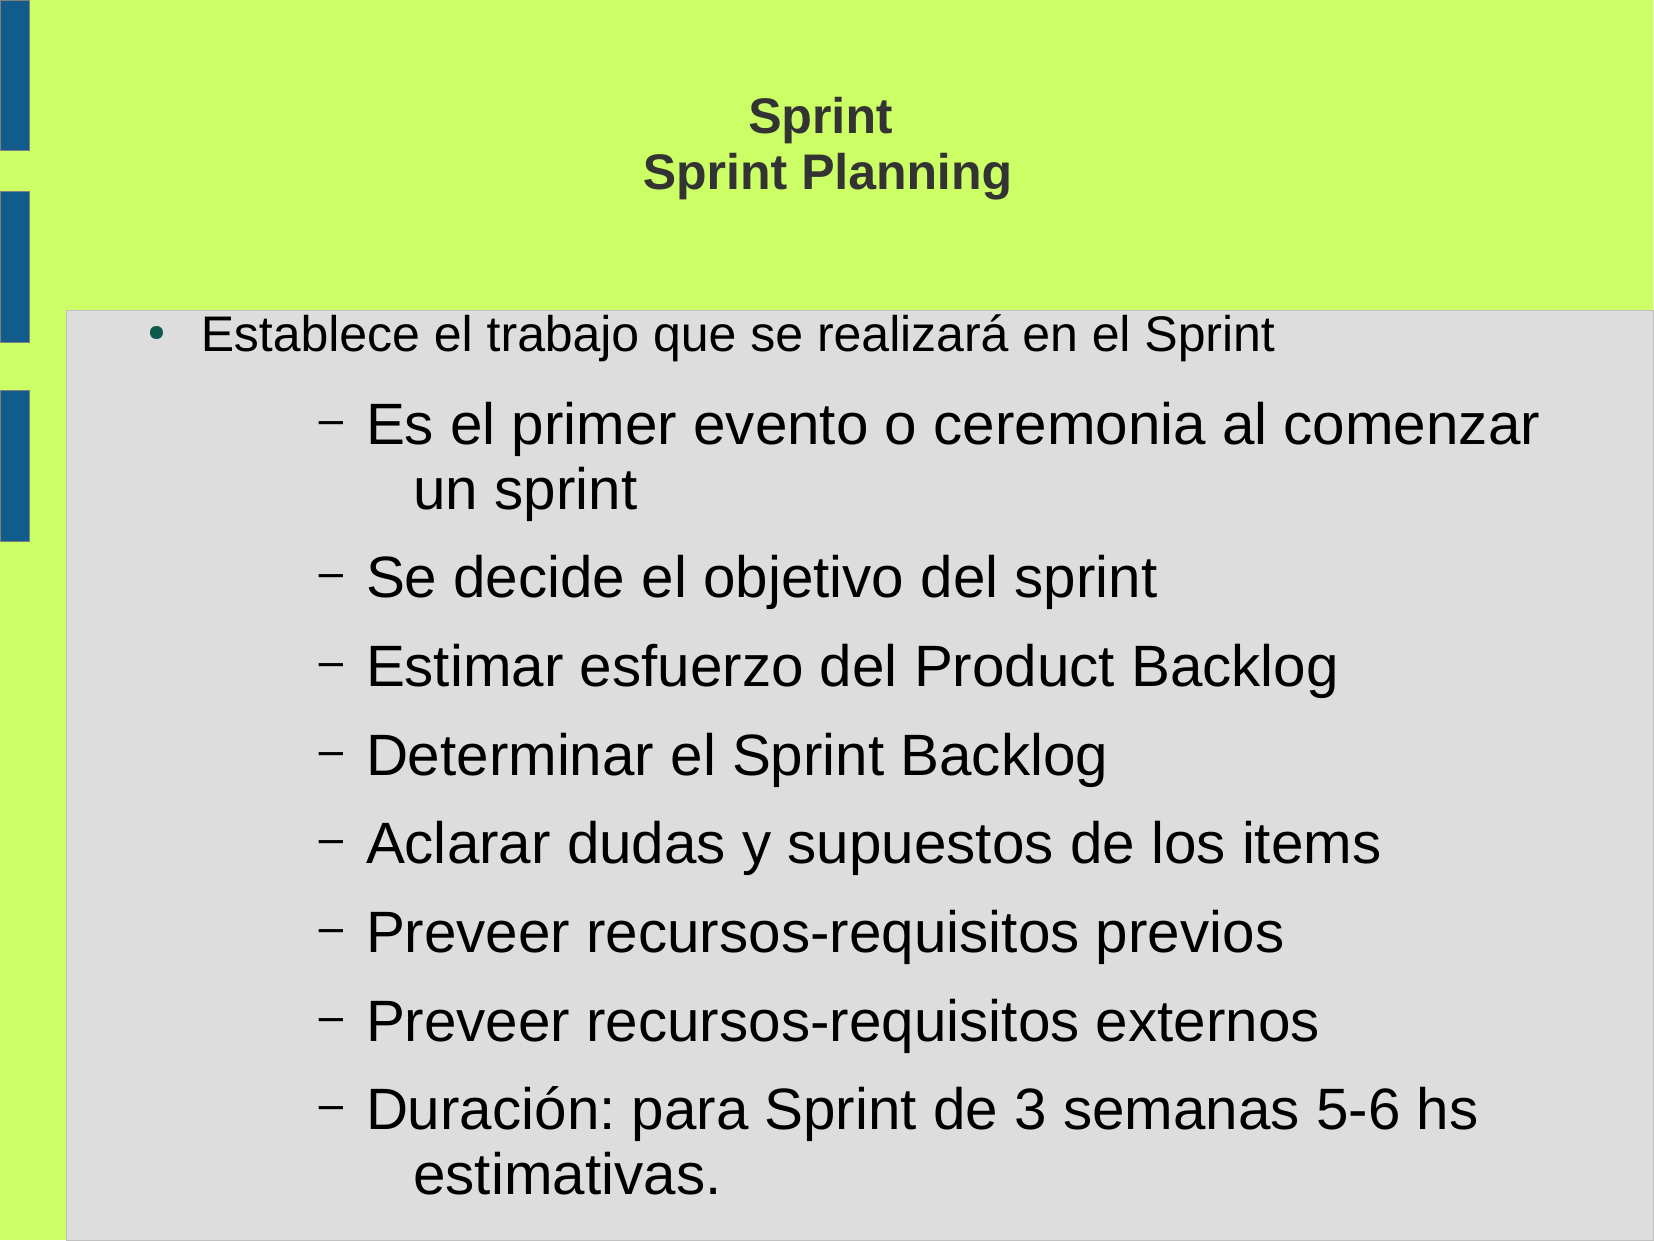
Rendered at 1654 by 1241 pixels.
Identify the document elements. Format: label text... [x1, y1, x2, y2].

list Establece el trabajo que se realizará en el Sprint Es el primer evento o ceremonia al comenzar un sprint Se decide el objetivo del sprint Estimar esfuerzo del Product Backlog Determinar el Sprint Backlog Aclarar dudas y supuestos de los items Preveer recursos-requisitos previos Preveer recursos-requisitos externos Duración: para Sprint de 3 semanas 5-6 hs estimativas. [129, 306, 1542, 1205]
title Sprint Sprint Planning [121, 40, 1534, 249]
